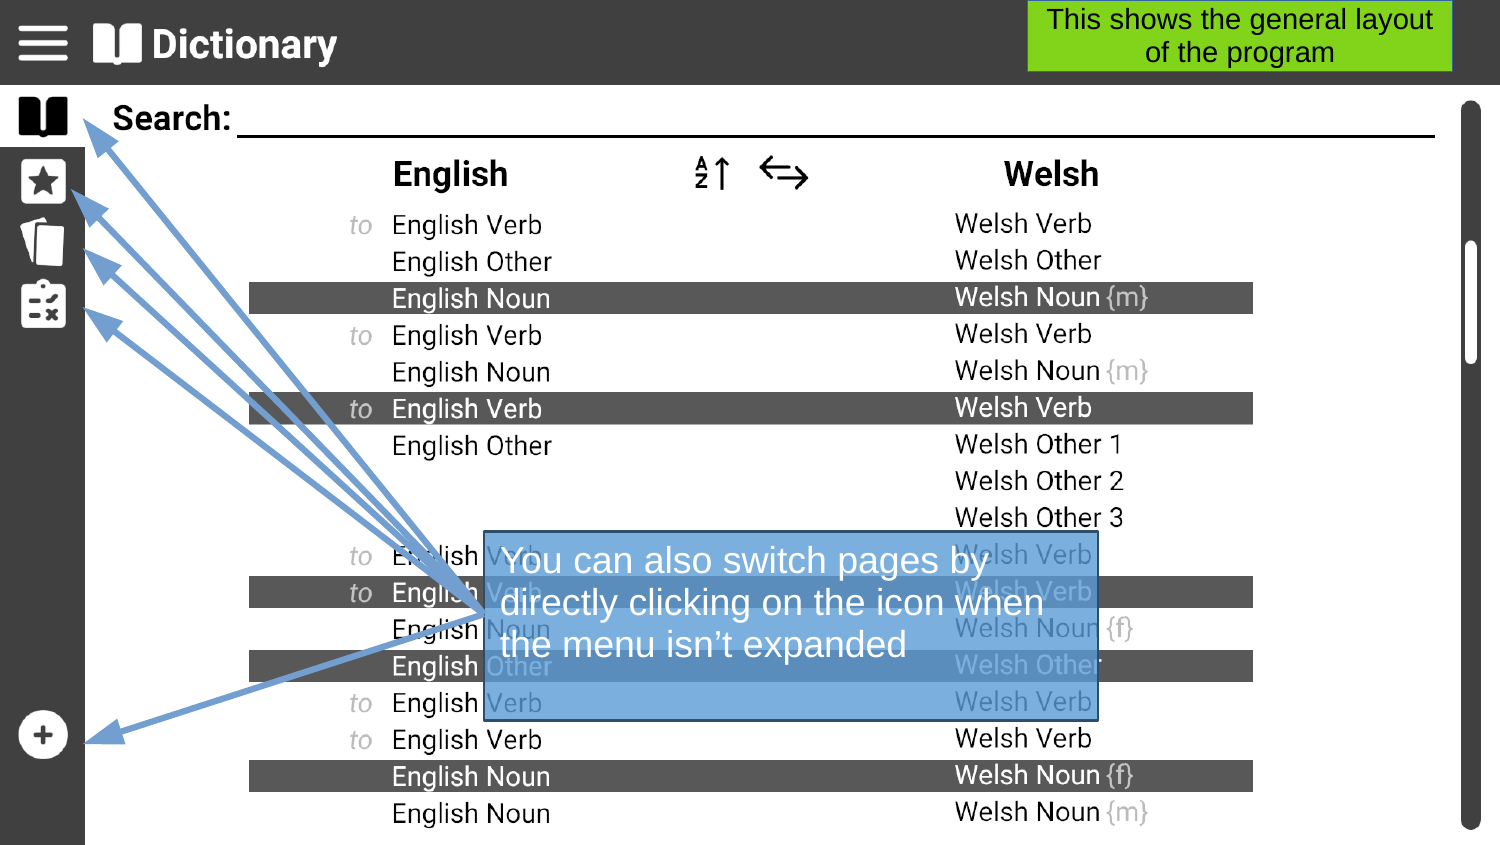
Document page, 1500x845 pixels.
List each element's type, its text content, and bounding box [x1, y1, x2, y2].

text_box This shows the general layout of the program [1027, 0, 1453, 72]
picture [0, 0, 1500, 845]
text_box You can also switch pages by directly clicking on the icon when the menu isn’t expanded [484, 531, 1099, 721]
